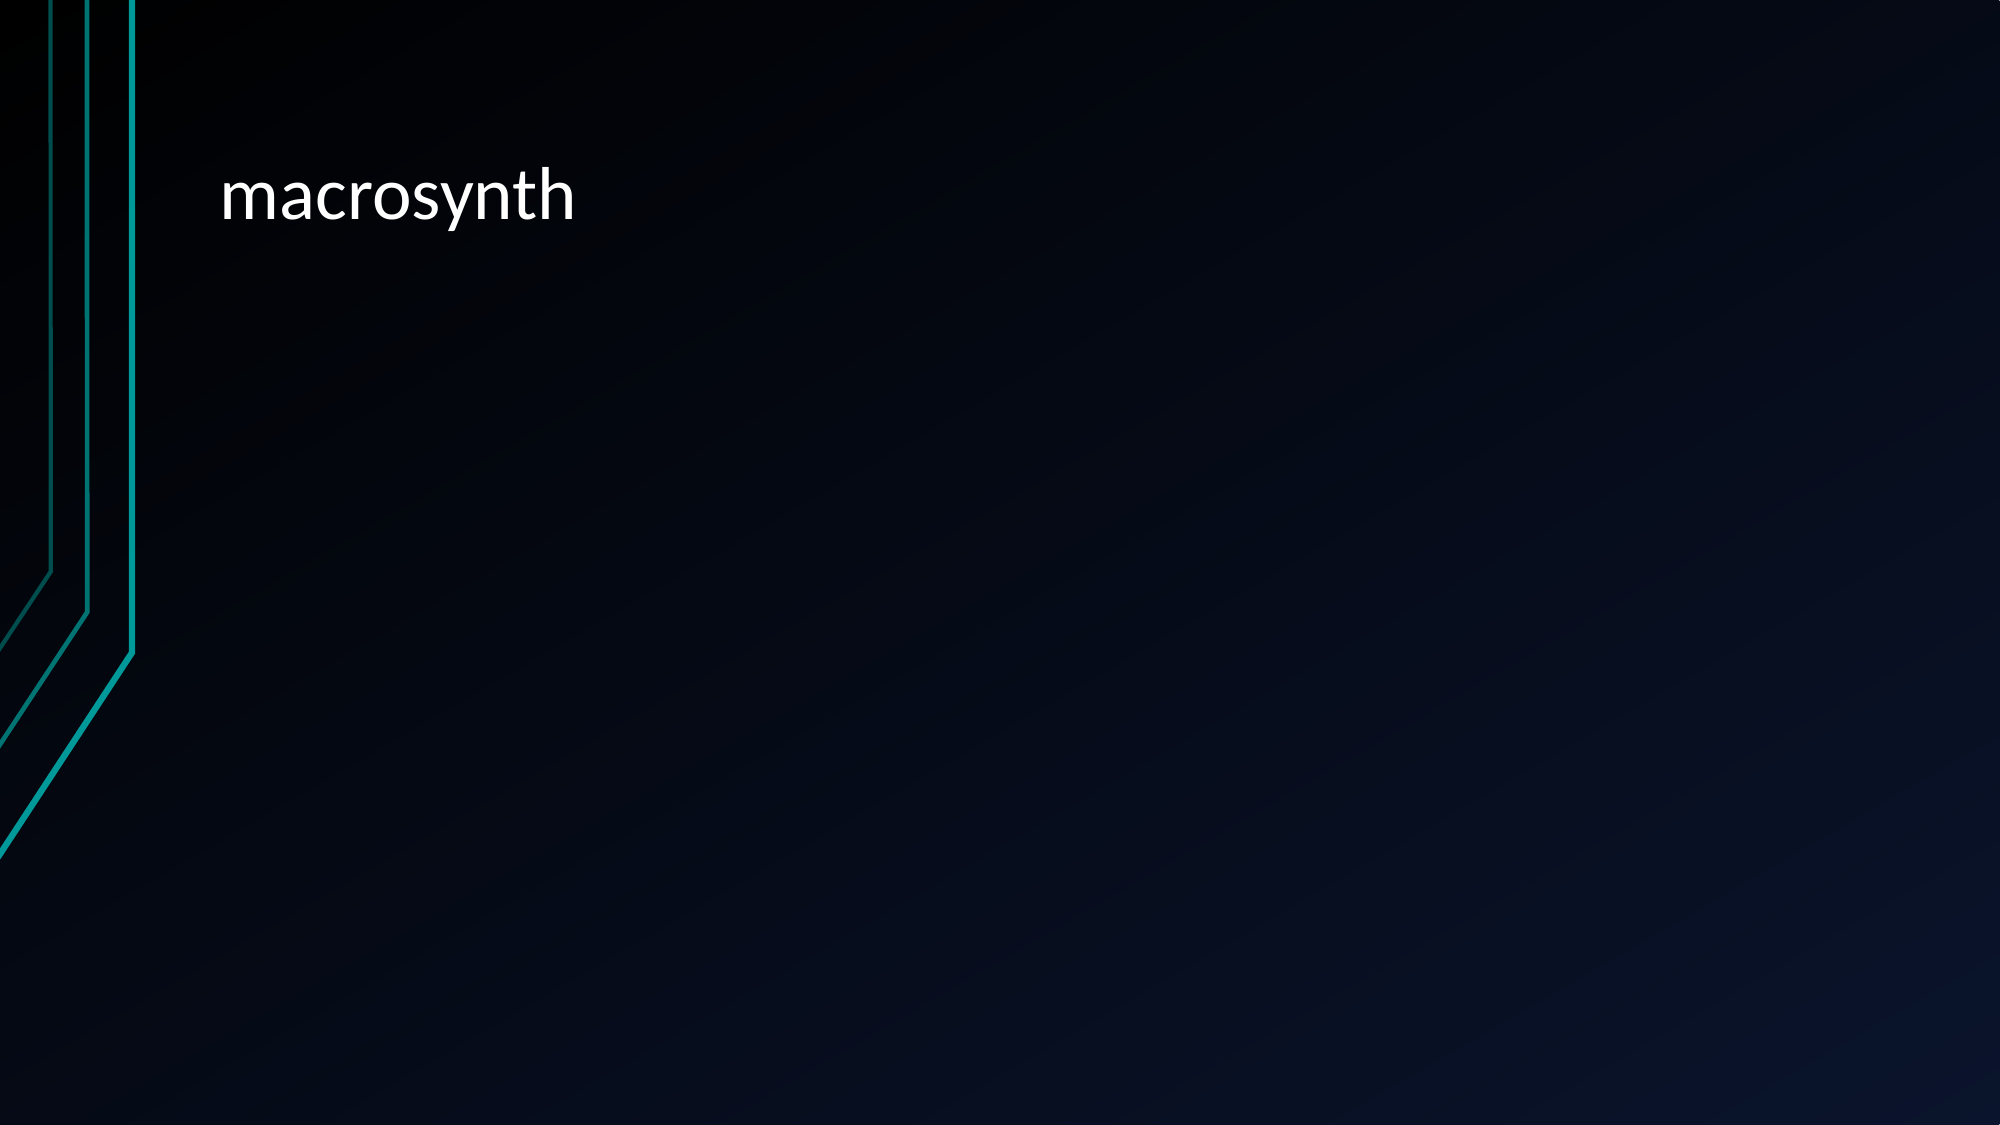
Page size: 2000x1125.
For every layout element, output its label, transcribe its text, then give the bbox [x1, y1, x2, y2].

title macrosynth [199, 45, 1900, 246]
